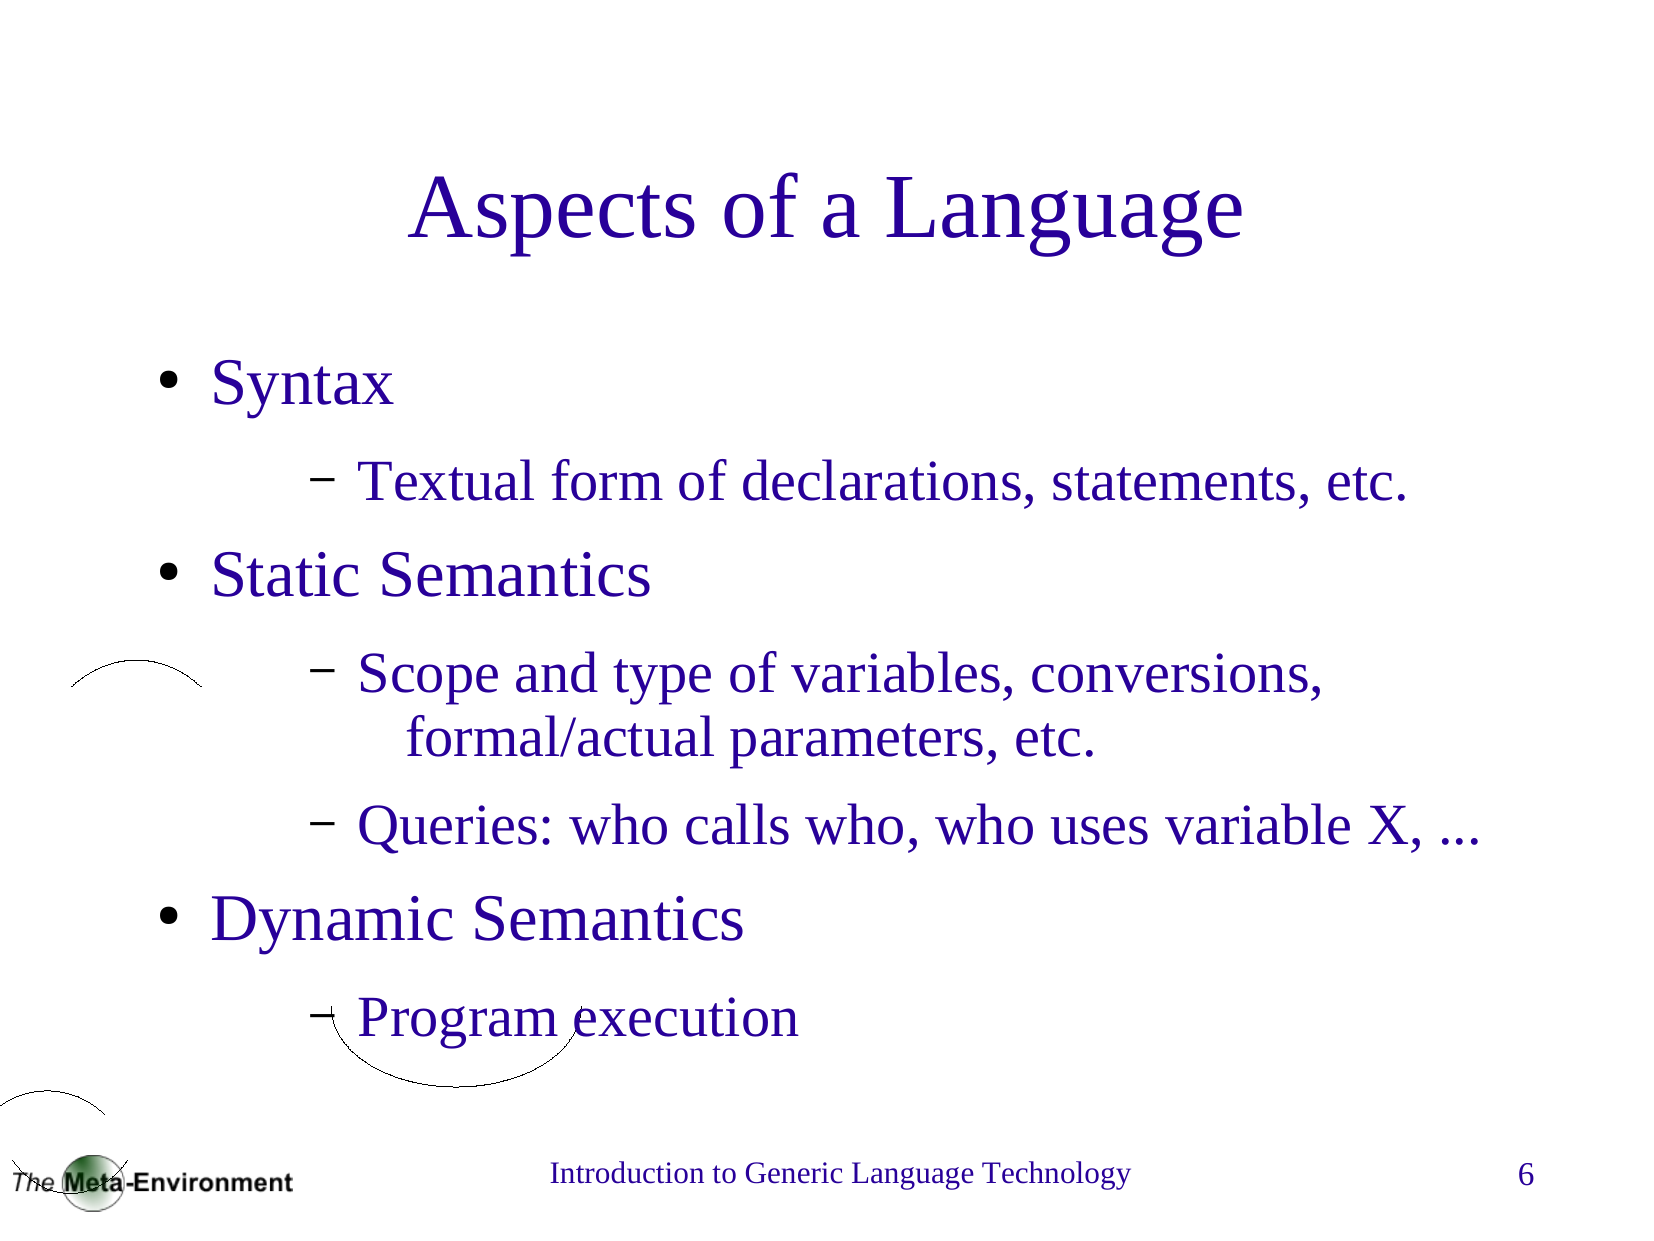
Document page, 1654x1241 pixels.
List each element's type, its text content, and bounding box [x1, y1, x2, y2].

picture [13, 1155, 293, 1212]
list Syntax Textual form of declarations, statements, etc. Static Semantics Scope and type of variables, conversions, formal/actual parameters, etc. Queries: who calls who, who uses variable X, ... Dynamic Semantics Program execution [121, 344, 1534, 1127]
title Aspects of a Language [121, 102, 1534, 311]
